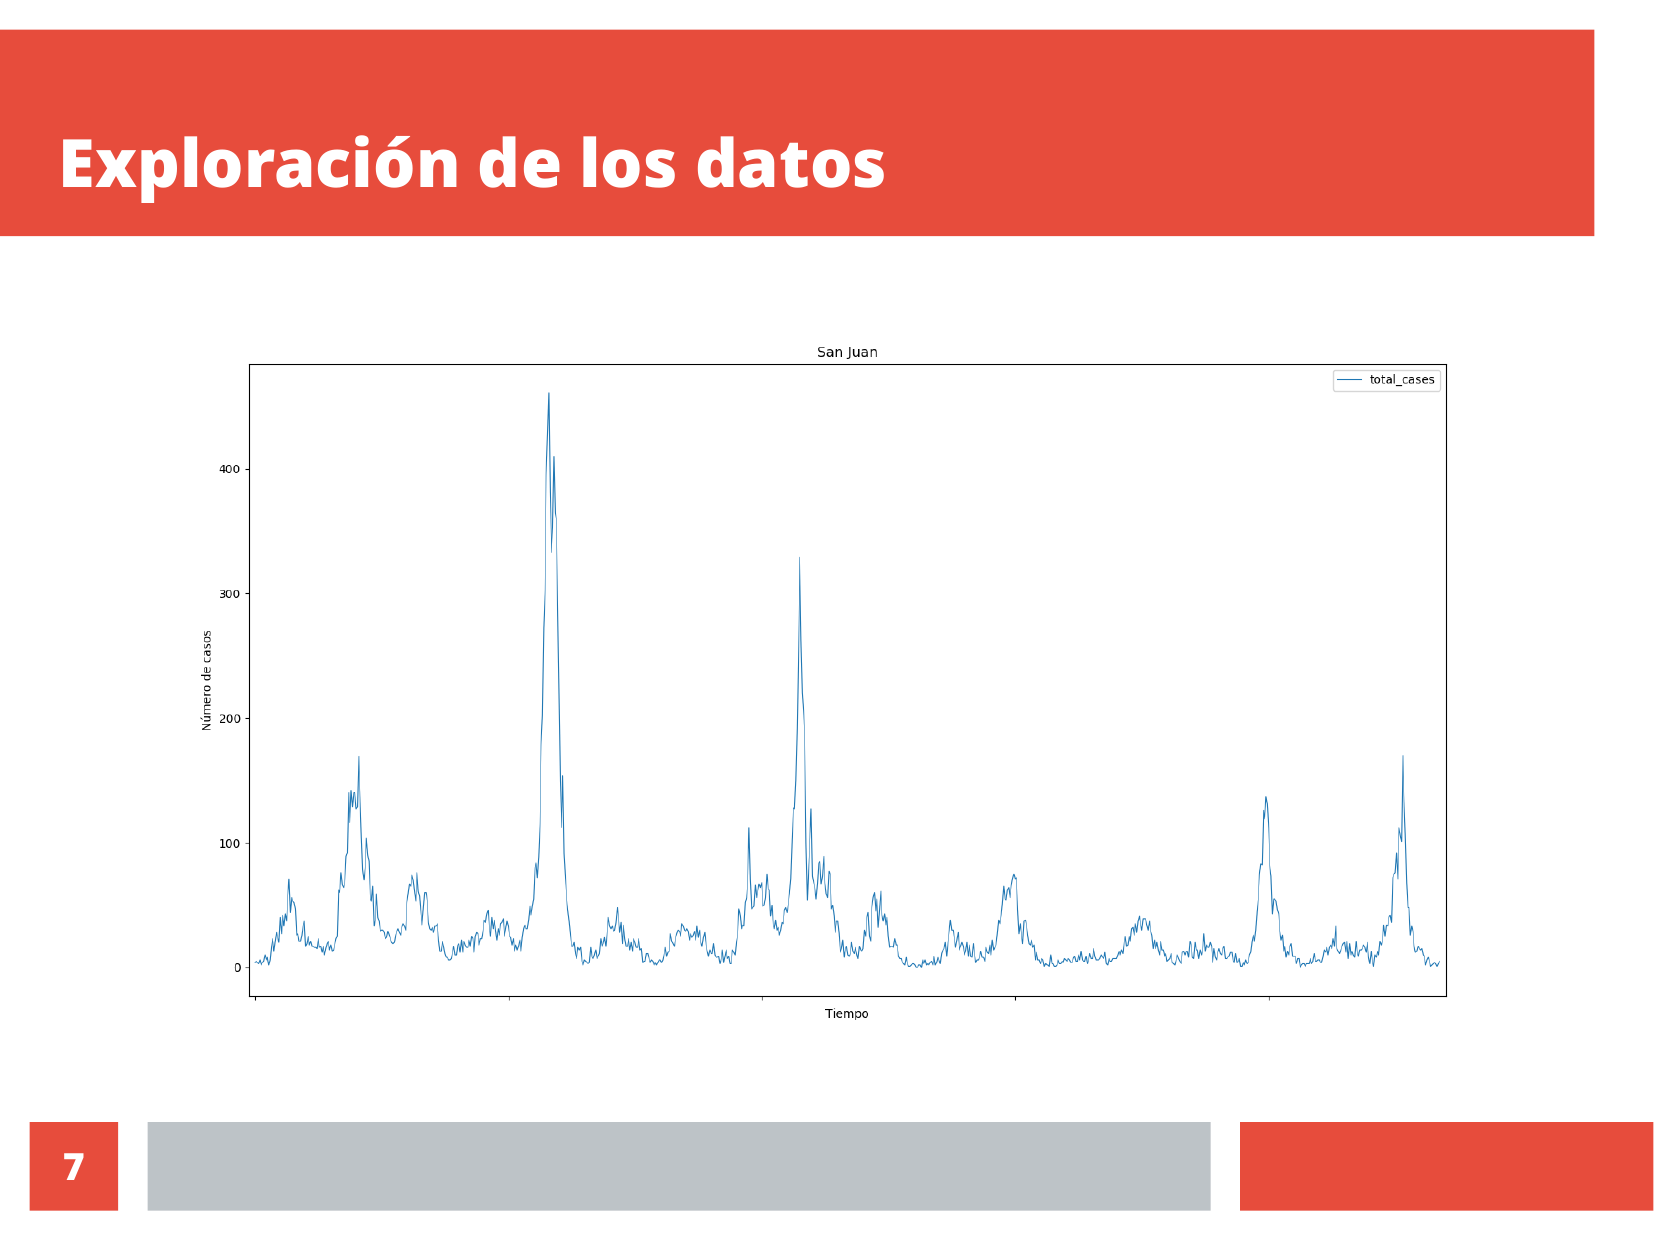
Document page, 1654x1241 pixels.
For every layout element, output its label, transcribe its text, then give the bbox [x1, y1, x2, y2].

title Exploración de los datos [59, 59, 1595, 207]
picture [55, 265, 1600, 1086]
